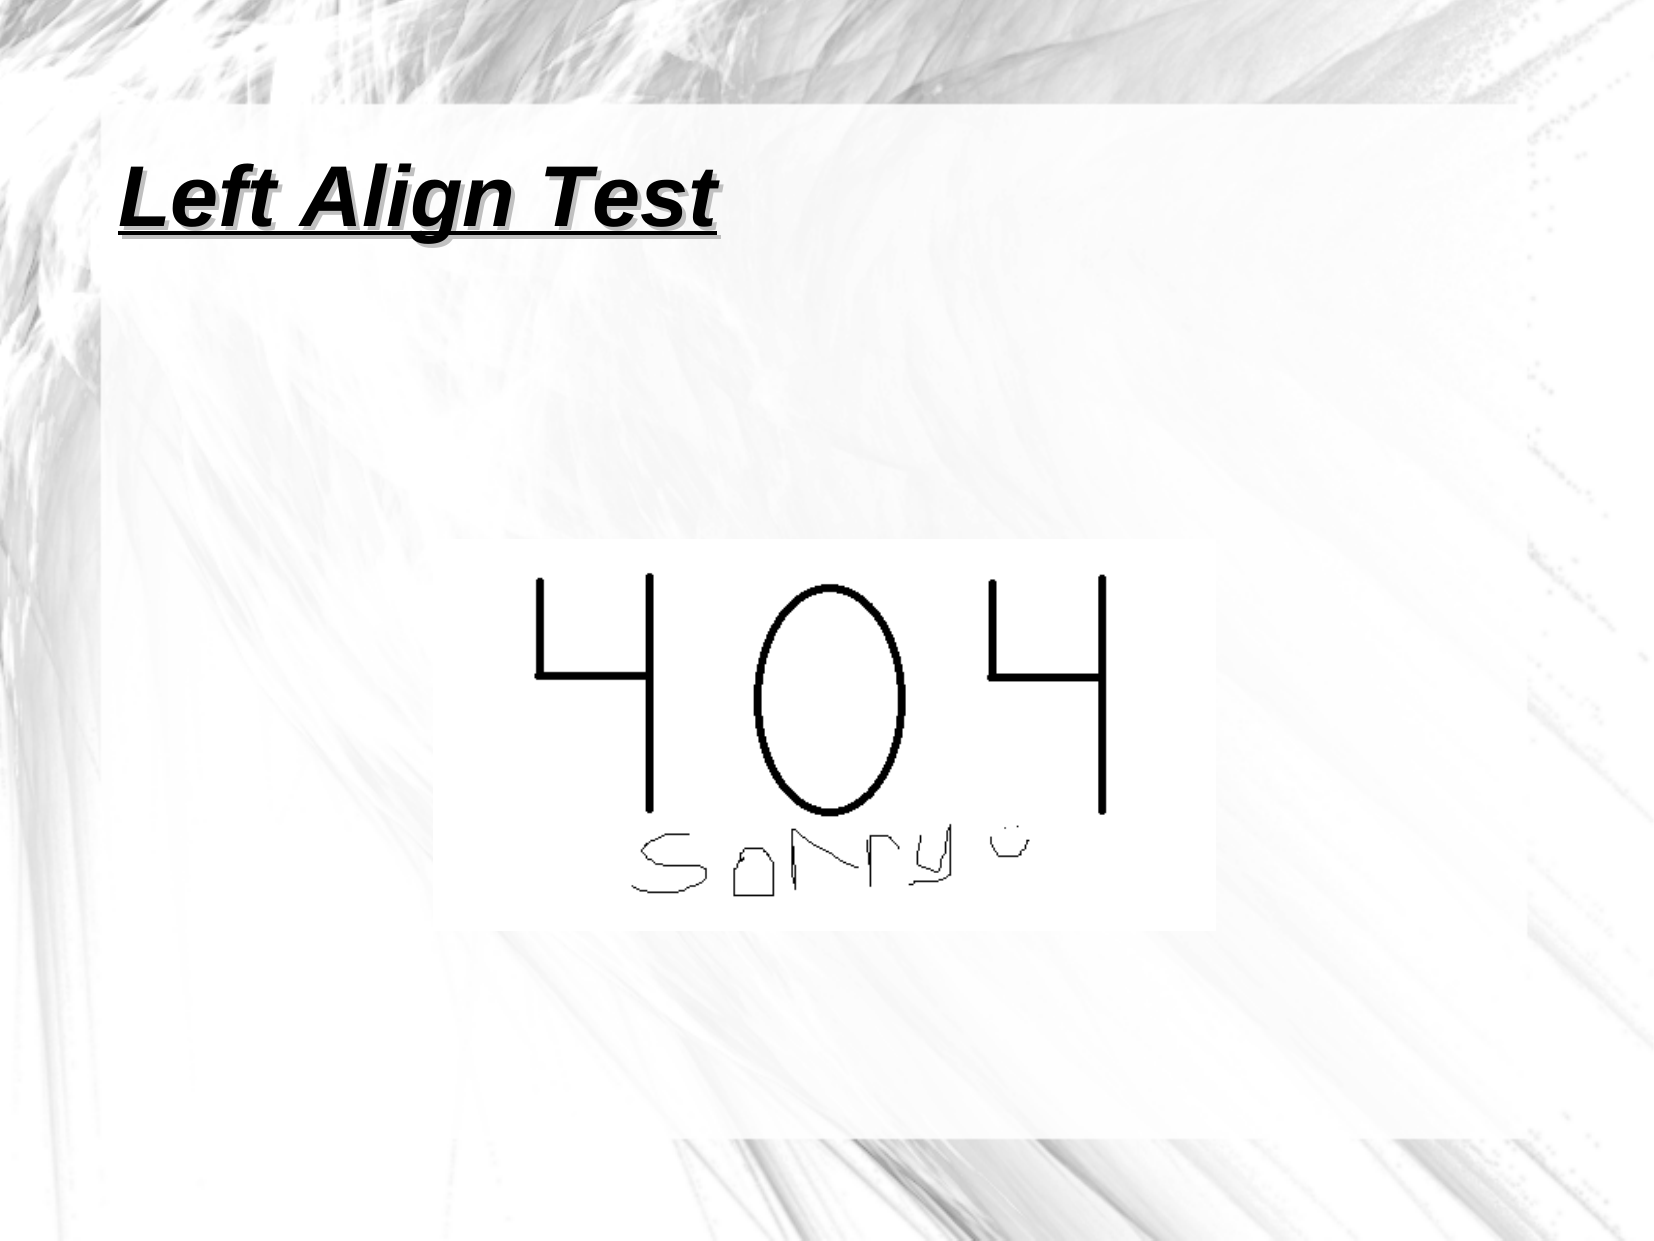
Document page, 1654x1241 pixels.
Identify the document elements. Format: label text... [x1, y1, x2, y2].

title Left Align Test [118, 112, 1506, 281]
picture [0, 0, 1654, 1241]
